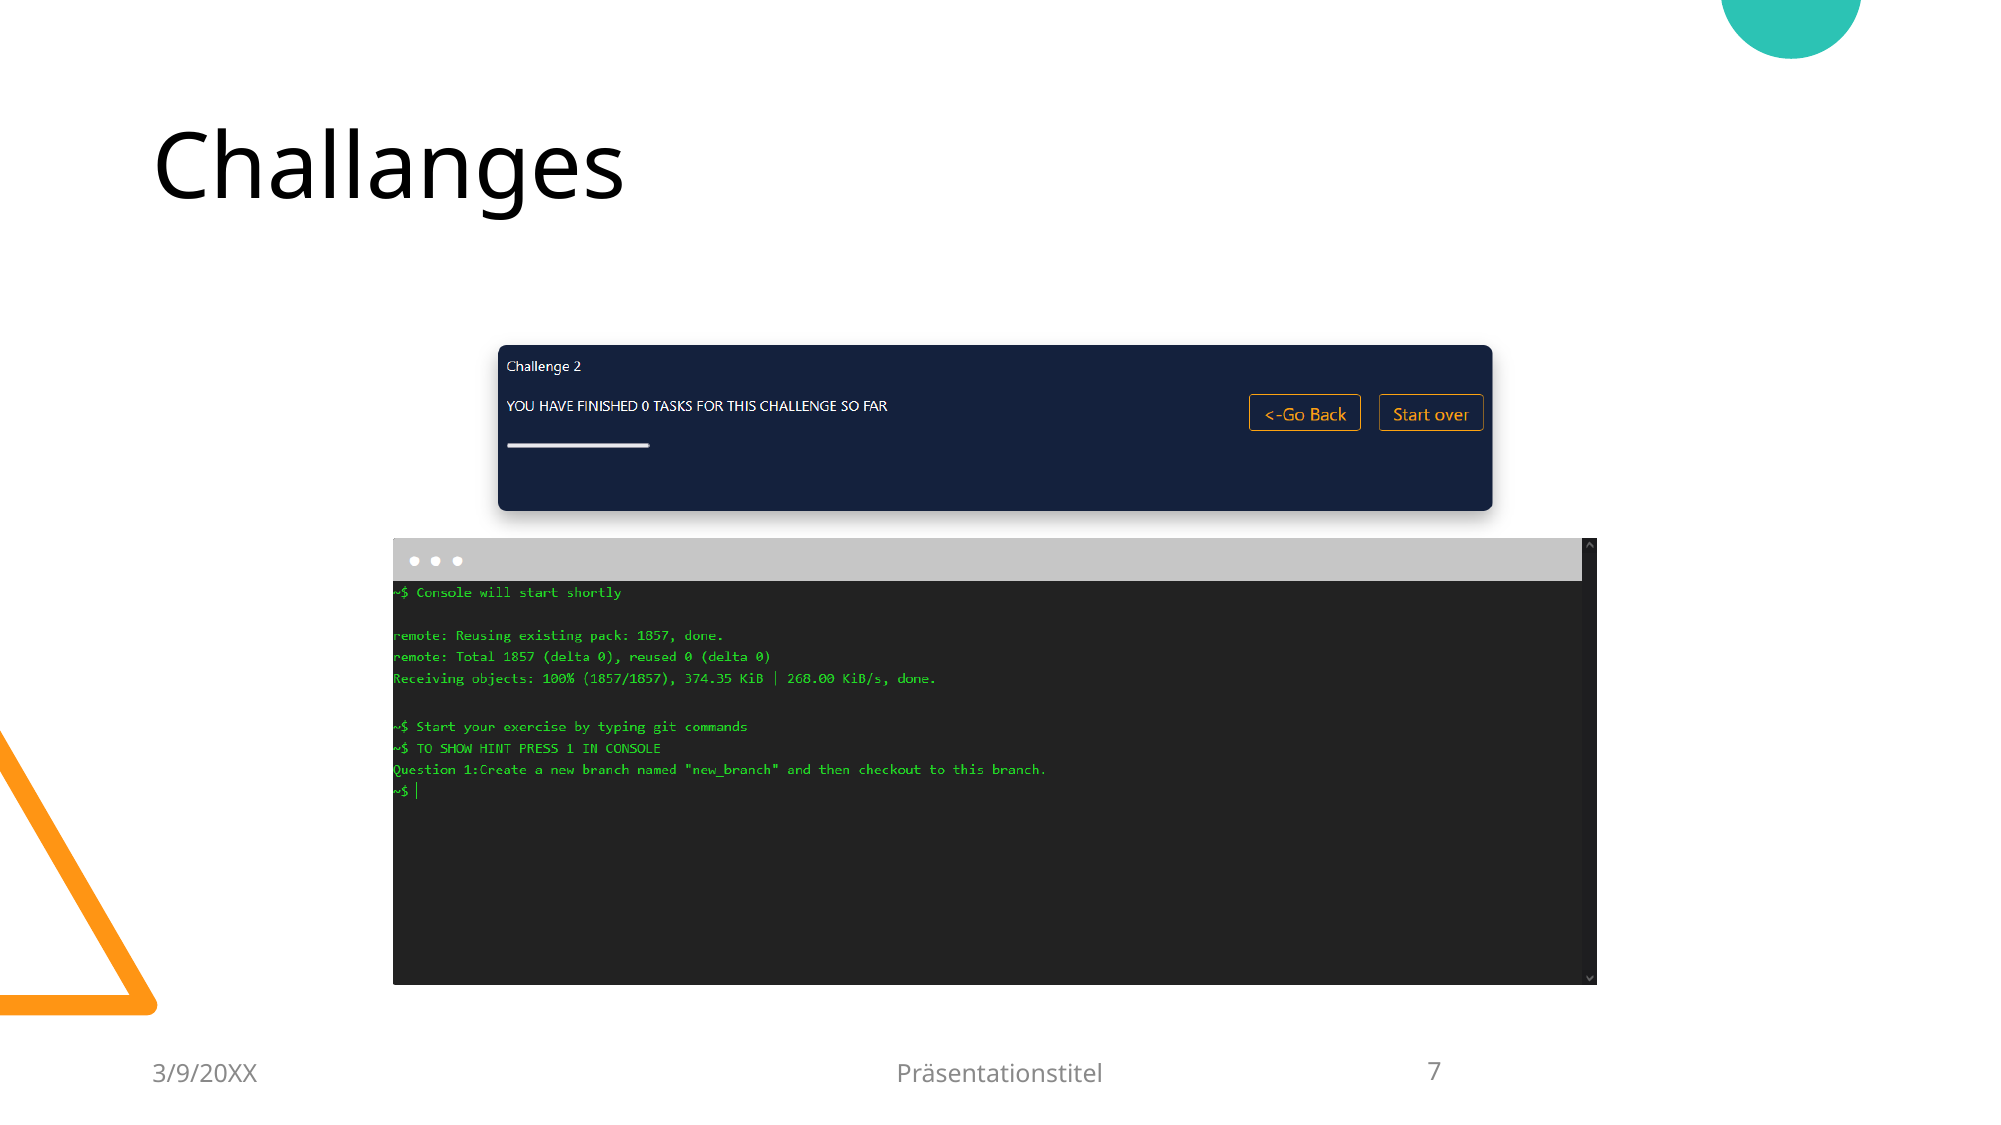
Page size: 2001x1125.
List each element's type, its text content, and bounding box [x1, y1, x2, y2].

text_box 3/9/20XX [137, 1042, 588, 1103]
text_box [1412, 1042, 1863, 1103]
title Challanges [137, 59, 1863, 278]
picture [387, 327, 1613, 993]
text_box Präsentationstitel [662, 1042, 1338, 1103]
